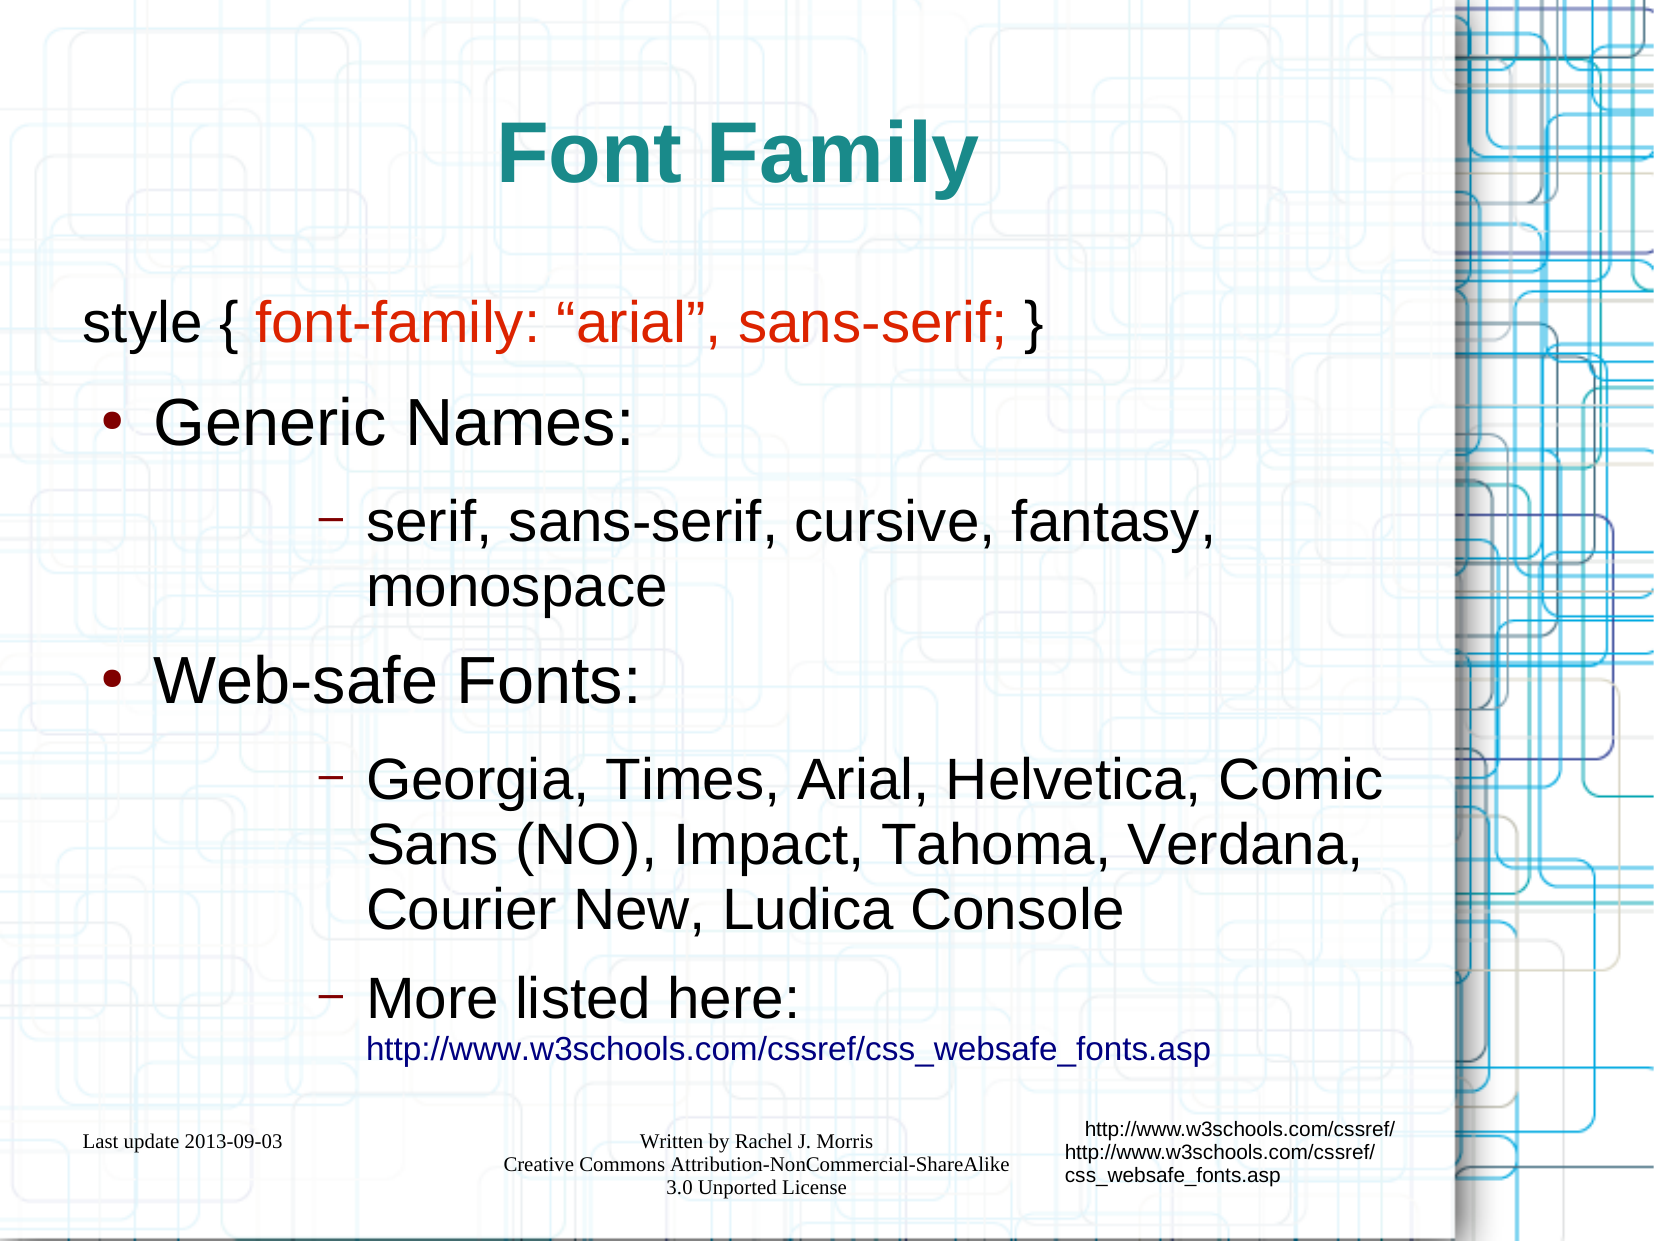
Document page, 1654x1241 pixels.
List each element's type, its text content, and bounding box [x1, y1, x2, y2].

text_box http://www.w3schools.com/cssref/ http://www.w3schools.com/cssref/css_websafe_fonts.asp [1050, 1110, 1411, 1195]
title Font Family [59, 49, 1418, 257]
picture [0, 0, 1654, 1241]
list style { font-family: “arial”, sans-serif; } Generic Names: serif, sans-serif, cursive, fantasy, monospace Web-safe Fonts: Georgia, Times, Arial, Helvetica, Comic Sans (NO), Impact, Tahoma, Verdana, Courier New, Ludica Console More listed here: http://www.w3schools.com/cssref/css_websafe_fonts.asp [82, 290, 1418, 1067]
